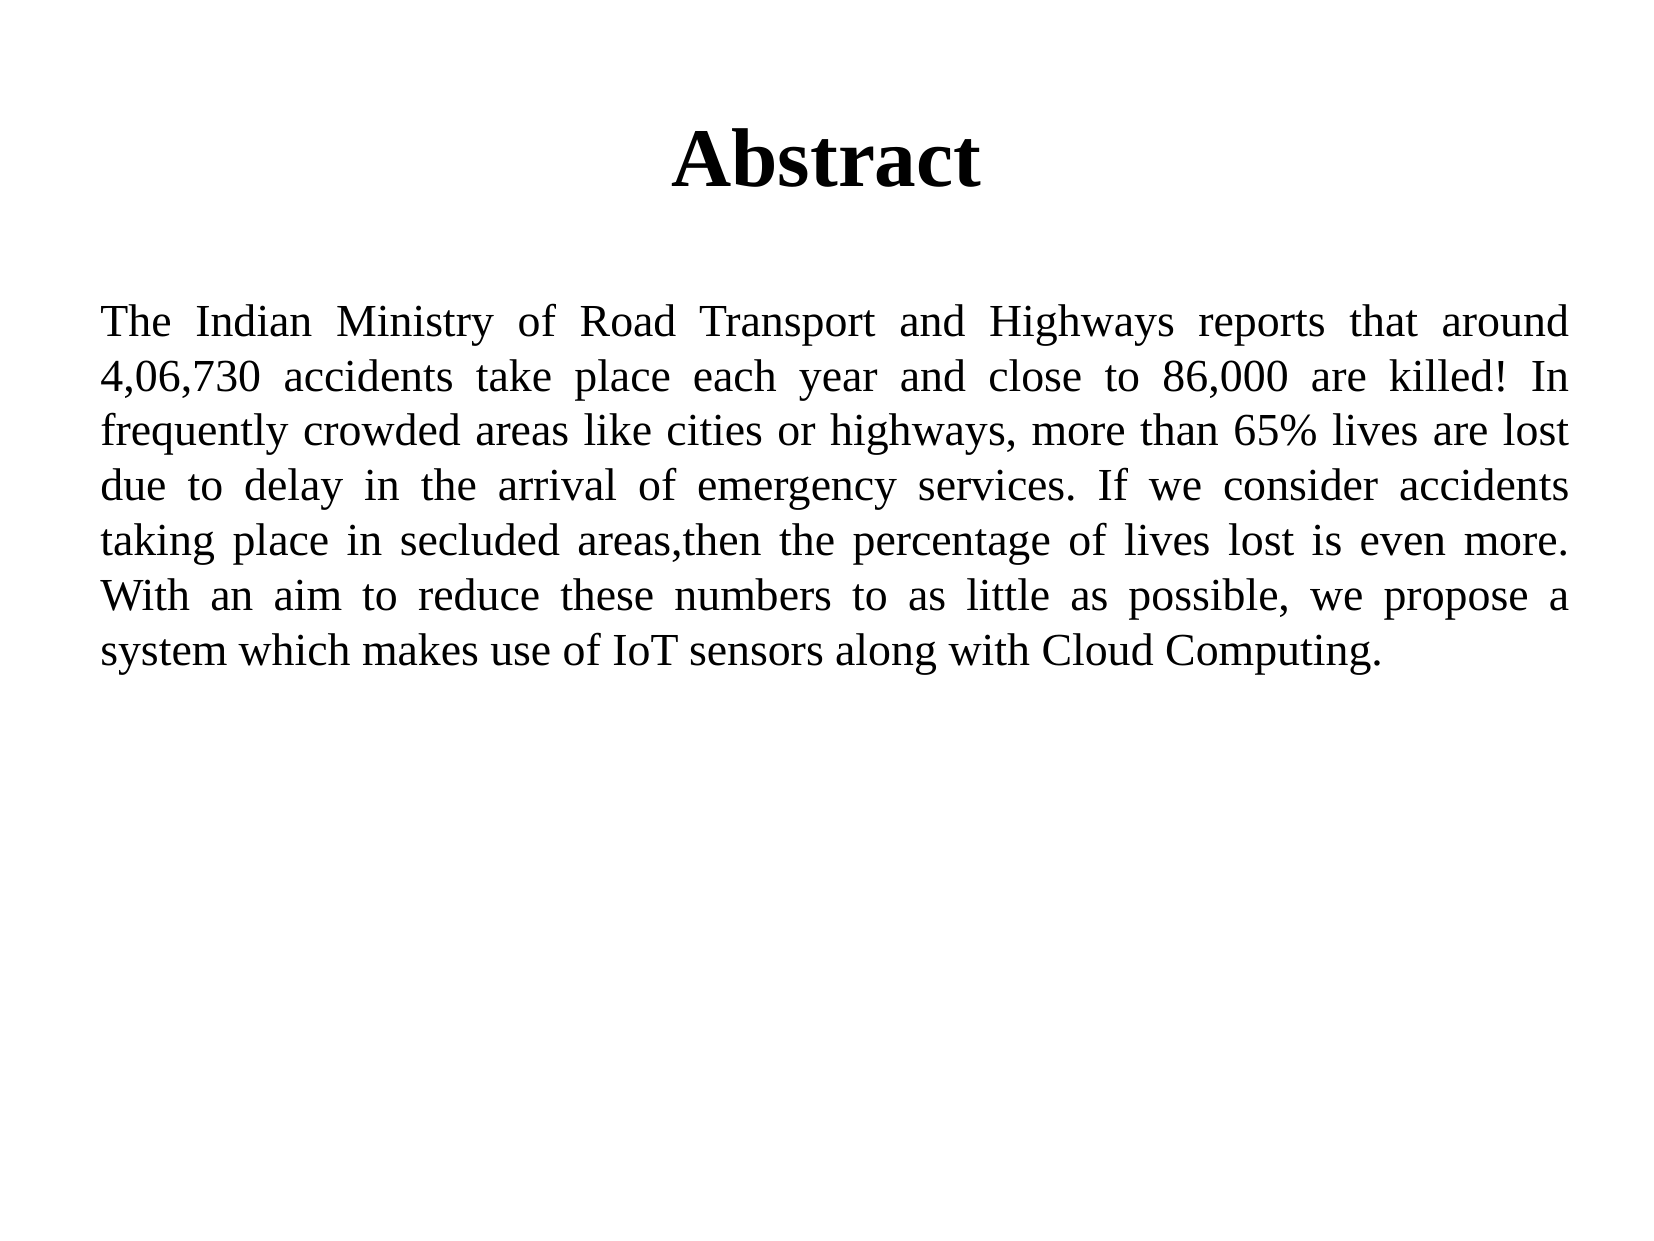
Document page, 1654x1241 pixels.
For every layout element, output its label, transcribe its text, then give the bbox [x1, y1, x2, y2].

text_box The Indian Ministry of Road Transport and Highways reports that around 4,06,730 accidents take place each year and close to 86,000 are killed! In frequently crowded areas like cities or highways, more than 65% lives are lost due to delay in the arrival of emergency services. If we consider accidents taking place in secluded areas,then the percentage of lives lost is even more. With an aim to reduce these numbers to as little as possible, we propose a system which makes use of IoT sensors along with Cloud Computing. [82, 290, 1571, 1010]
text_box Abstract [82, 49, 1571, 257]
